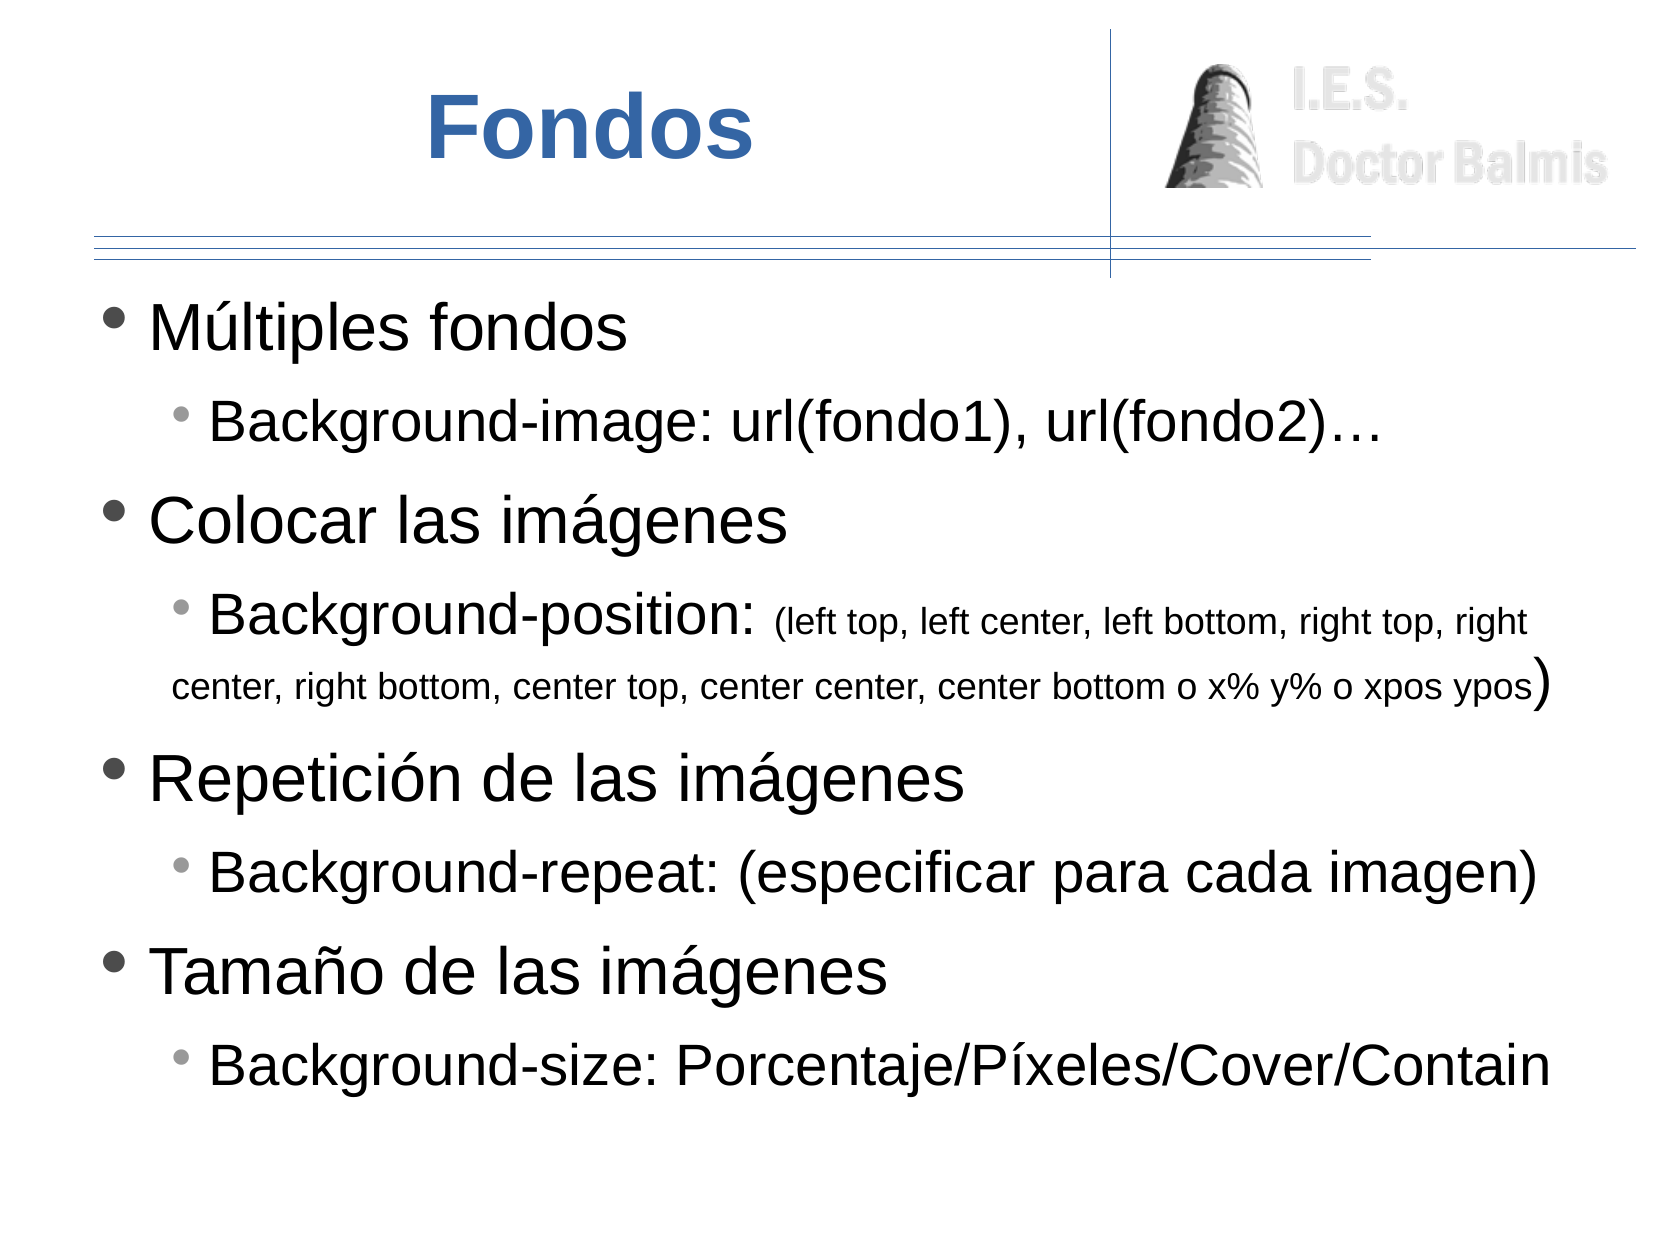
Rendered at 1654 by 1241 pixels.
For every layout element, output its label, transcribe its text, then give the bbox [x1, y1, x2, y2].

list Múltiples fondos Background-image: url(fondo1), url(fondo2)… Colocar las imágenes Background-position: (left top, left center, left bottom, right top, right center, right bottom, center top, center center, center bottom o x% y% o xpos ypos) Repetición de las imágenes Background-repeat: (especificar para cada imagen) Tamaño de las imágenes Background-size: Porcentaje/Píxeles/Cover/Contain [82, 290, 1571, 1193]
picture [1133, 64, 1619, 188]
title Fondos [118, 23, 1063, 231]
